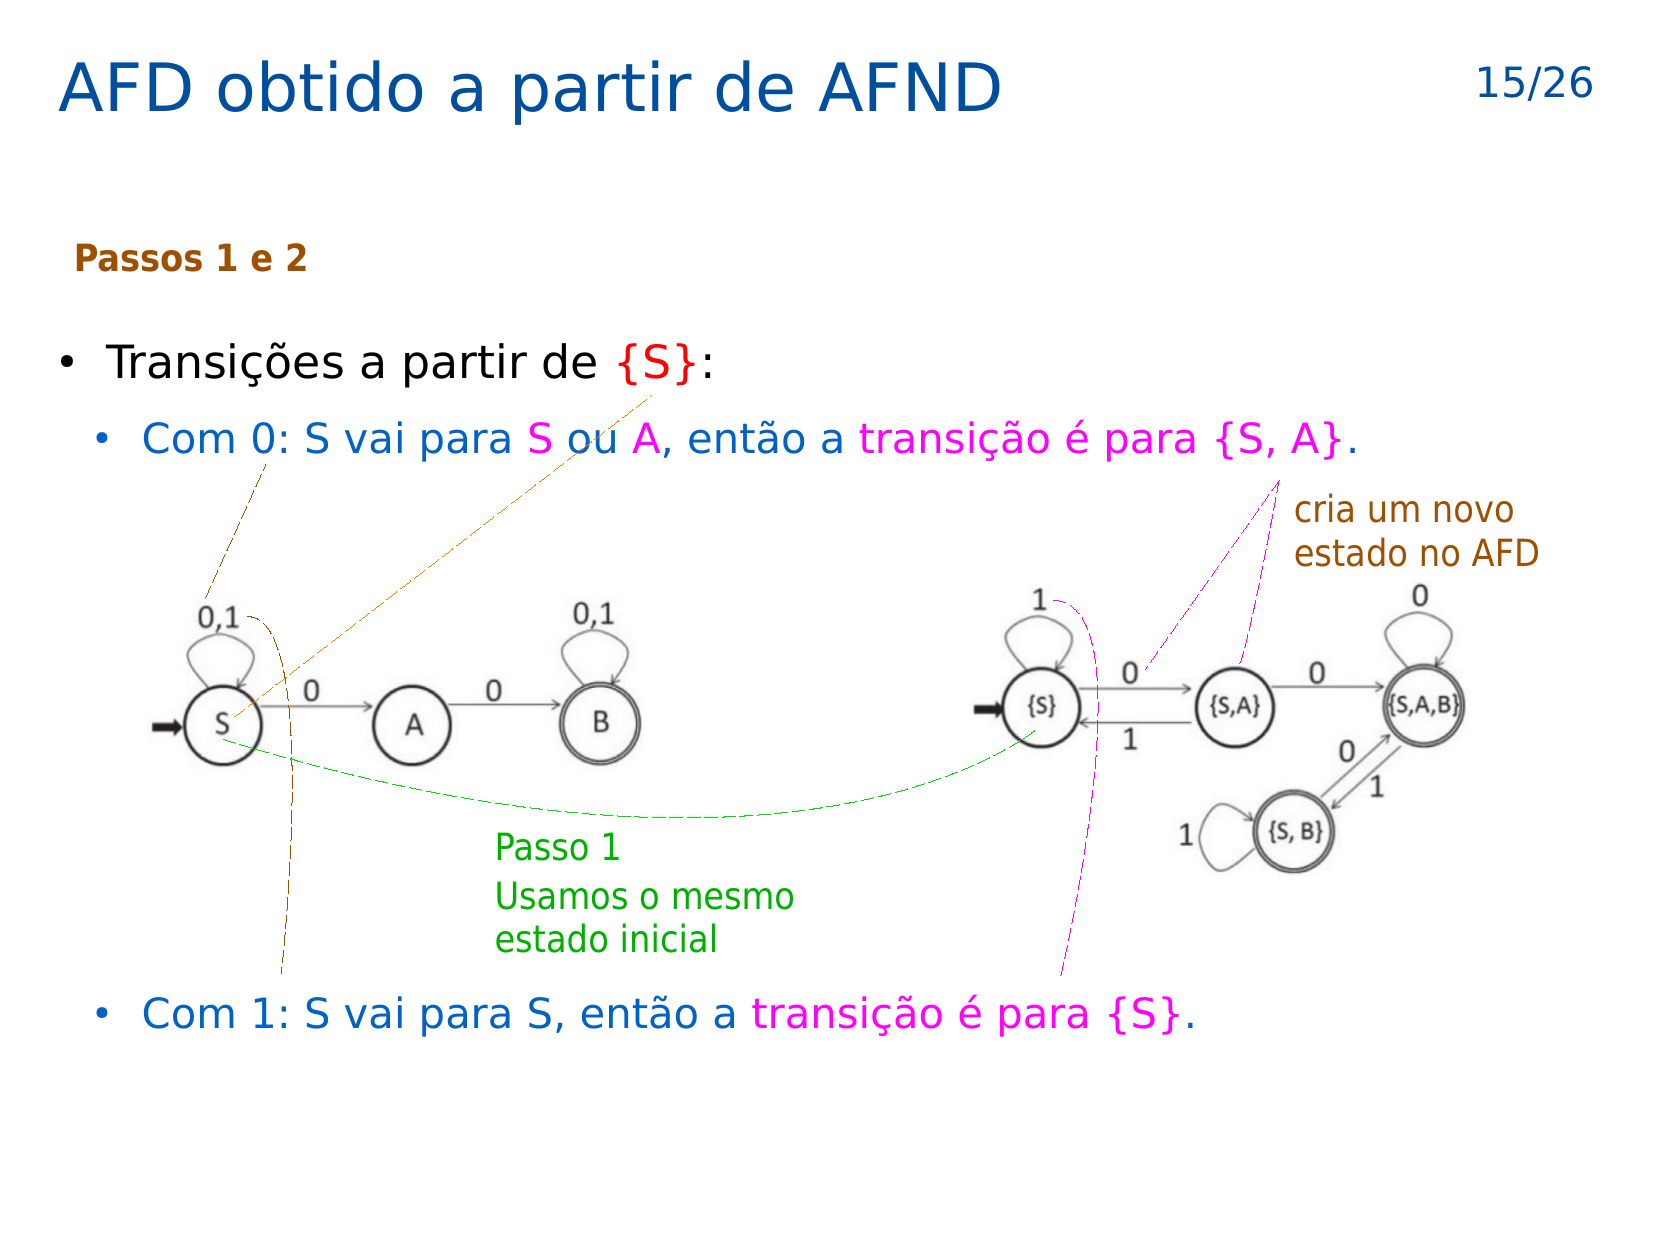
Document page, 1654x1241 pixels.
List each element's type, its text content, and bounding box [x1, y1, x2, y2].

text_box Passo 1 Usamos o mesmo estado inicial [479, 817, 920, 970]
title AFD obtido a partir de AFND [59, 29, 1625, 148]
picture [146, 597, 648, 773]
picture [964, 581, 1470, 876]
text_box cria um novo estado no AFD [1279, 480, 1625, 593]
list Transições a partir de {S}: Com 0: S vai para S ou A, então a transição é para {S, A}. Com 1: S vai para S, então a transição é para {S}. [59, 328, 1595, 1211]
text_box Passos 1 e 2 [59, 229, 459, 329]
